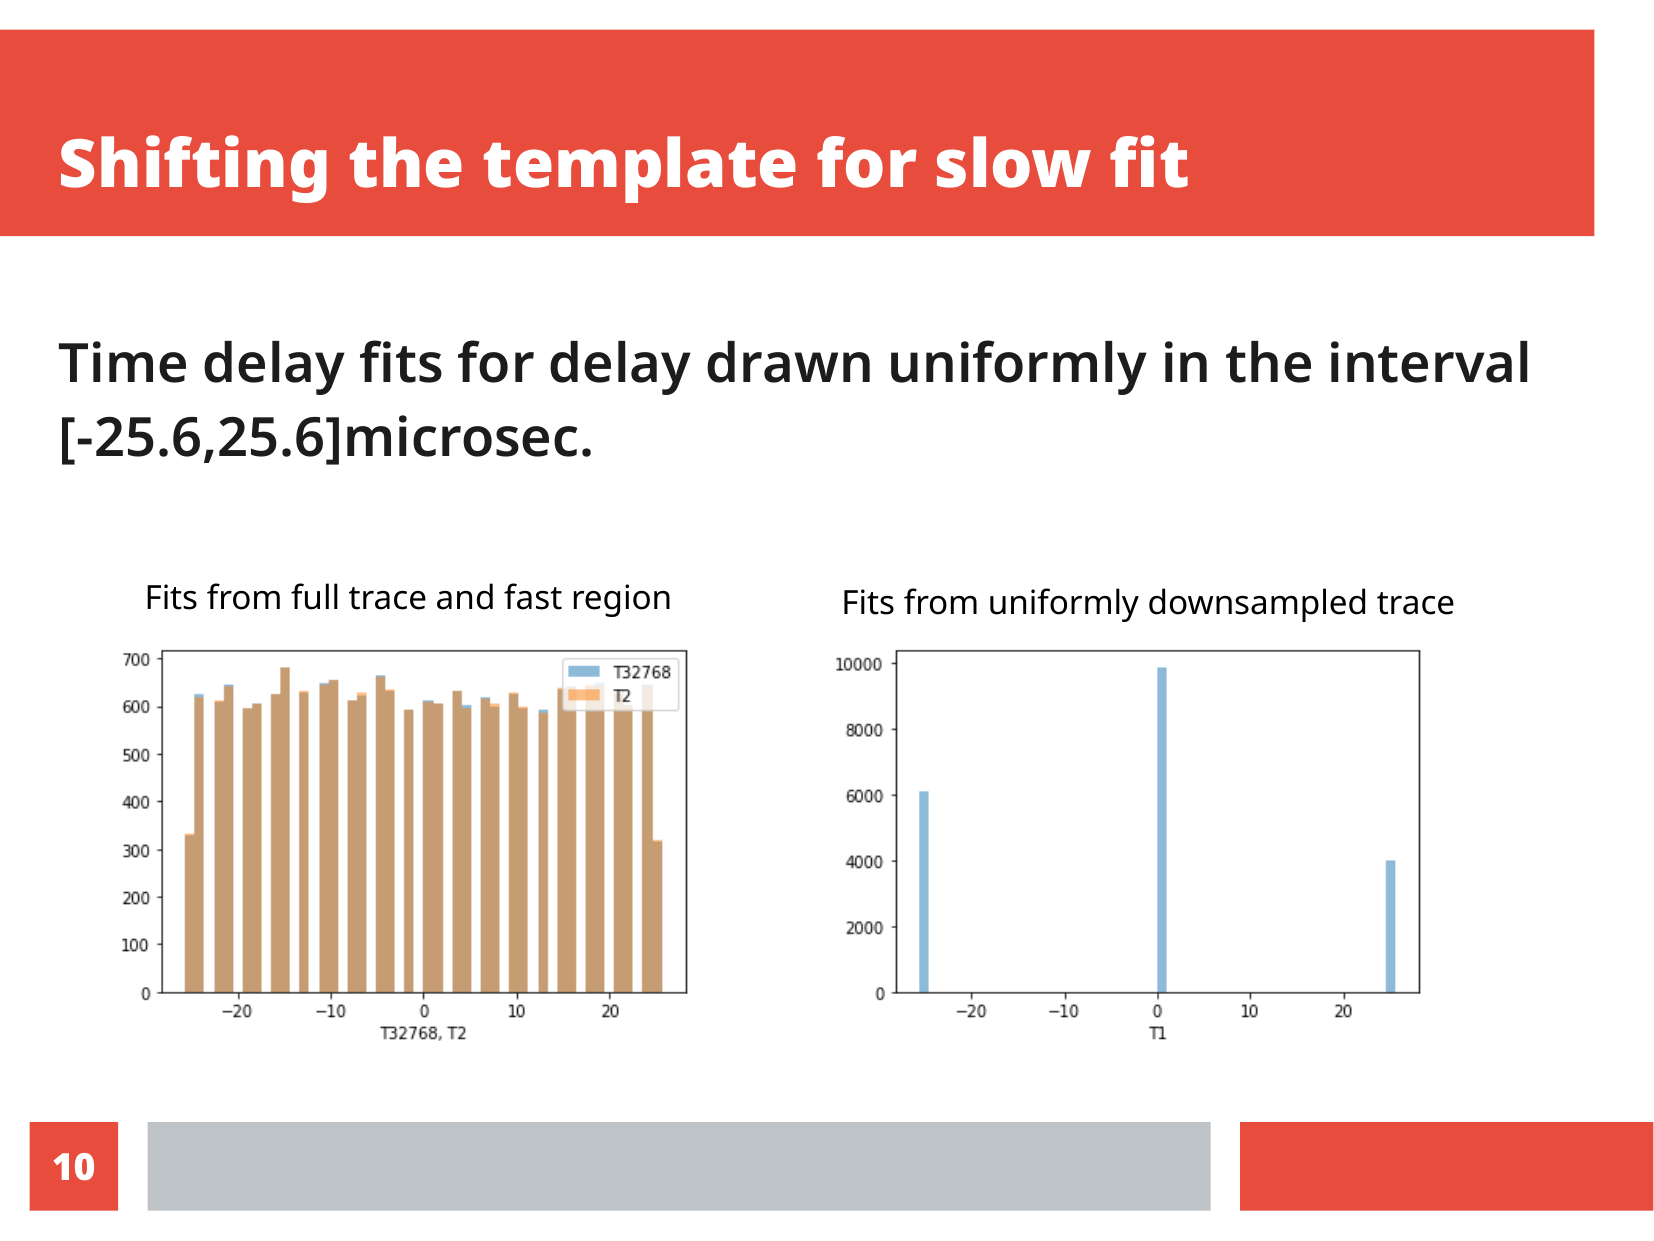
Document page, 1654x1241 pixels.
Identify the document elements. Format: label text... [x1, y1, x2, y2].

picture [824, 669, 1430, 1052]
text_box Fits from uniformly downsampled trace [826, 571, 1560, 674]
list Time delay fits for delay drawn uniformly in the interval [-25.6,25.6]microsec. [59, 324, 1565, 1093]
title Shifting the template for slow fit [59, 59, 1595, 207]
text_box Fits from full trace and fast region [129, 566, 863, 669]
picture [110, 641, 697, 1052]
